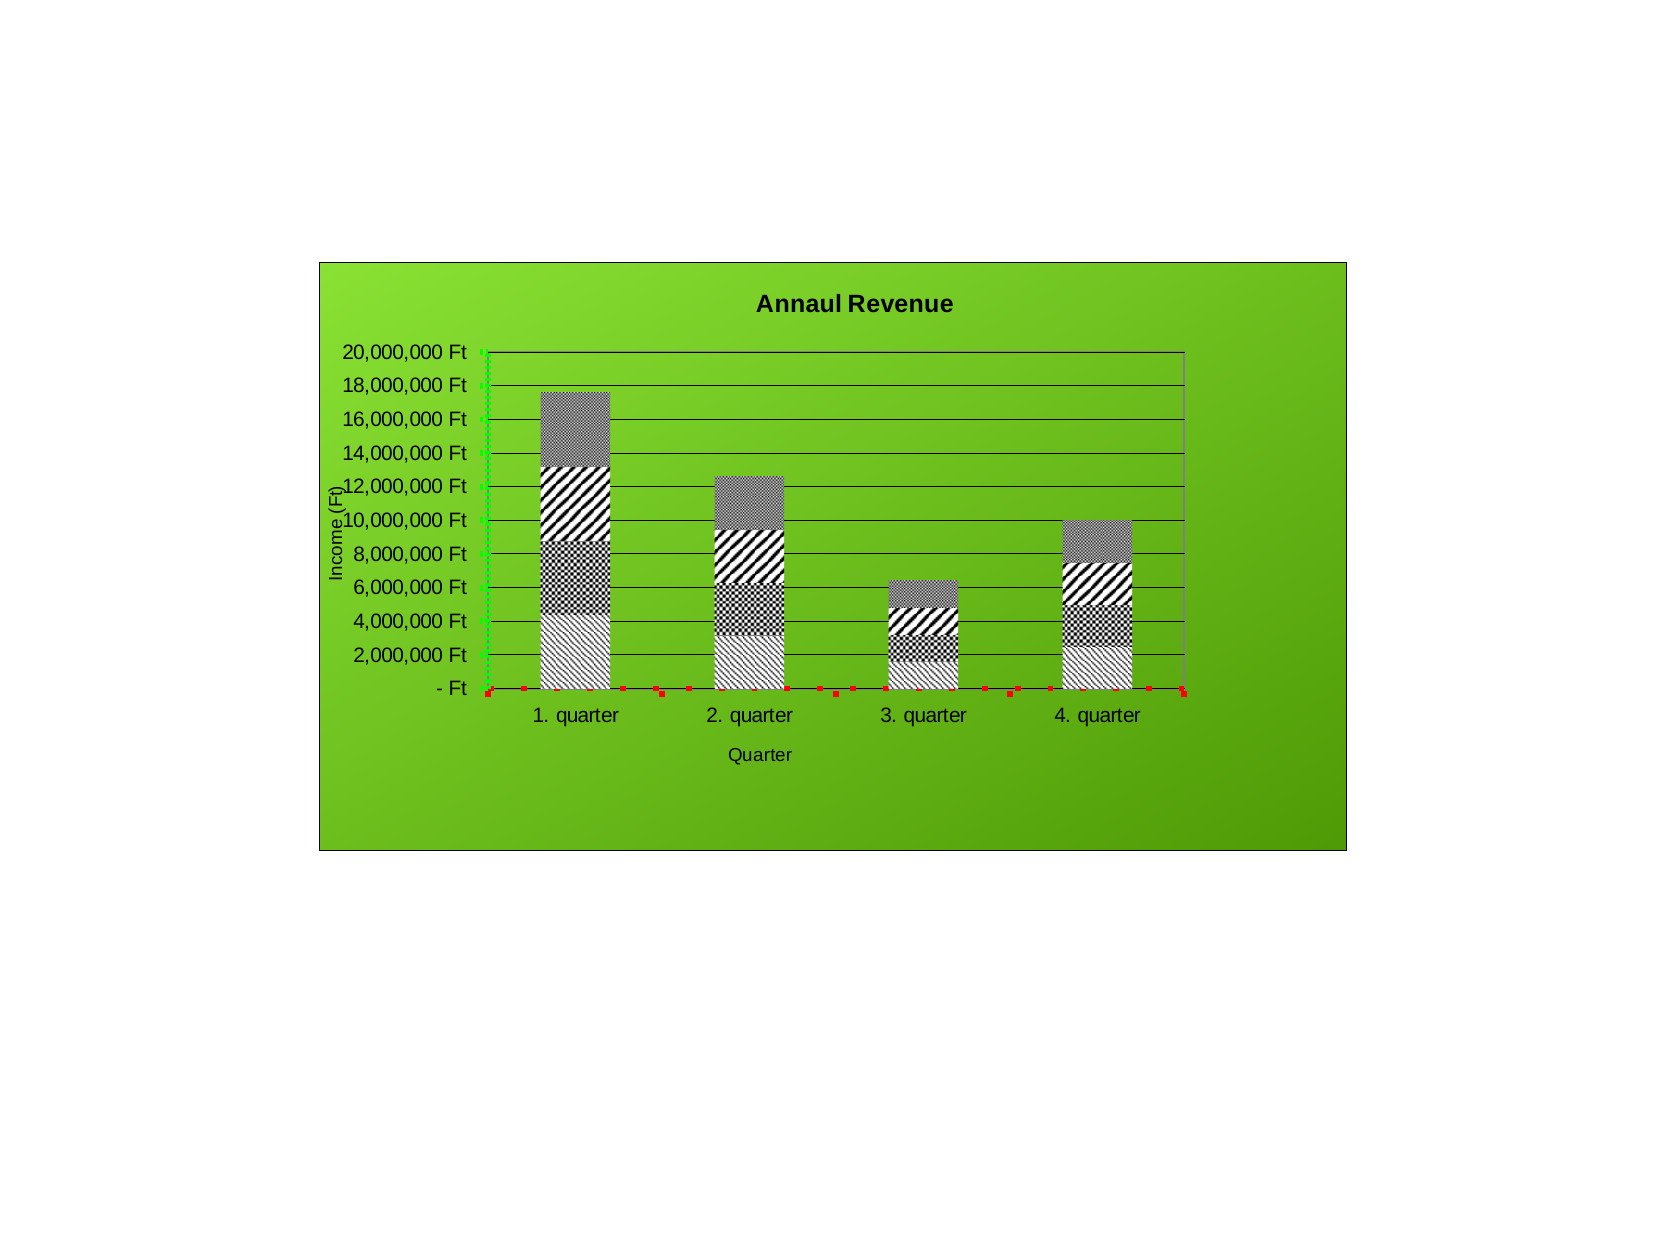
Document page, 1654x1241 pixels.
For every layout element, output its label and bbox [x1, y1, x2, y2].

chart [319, 262, 1347, 851]
